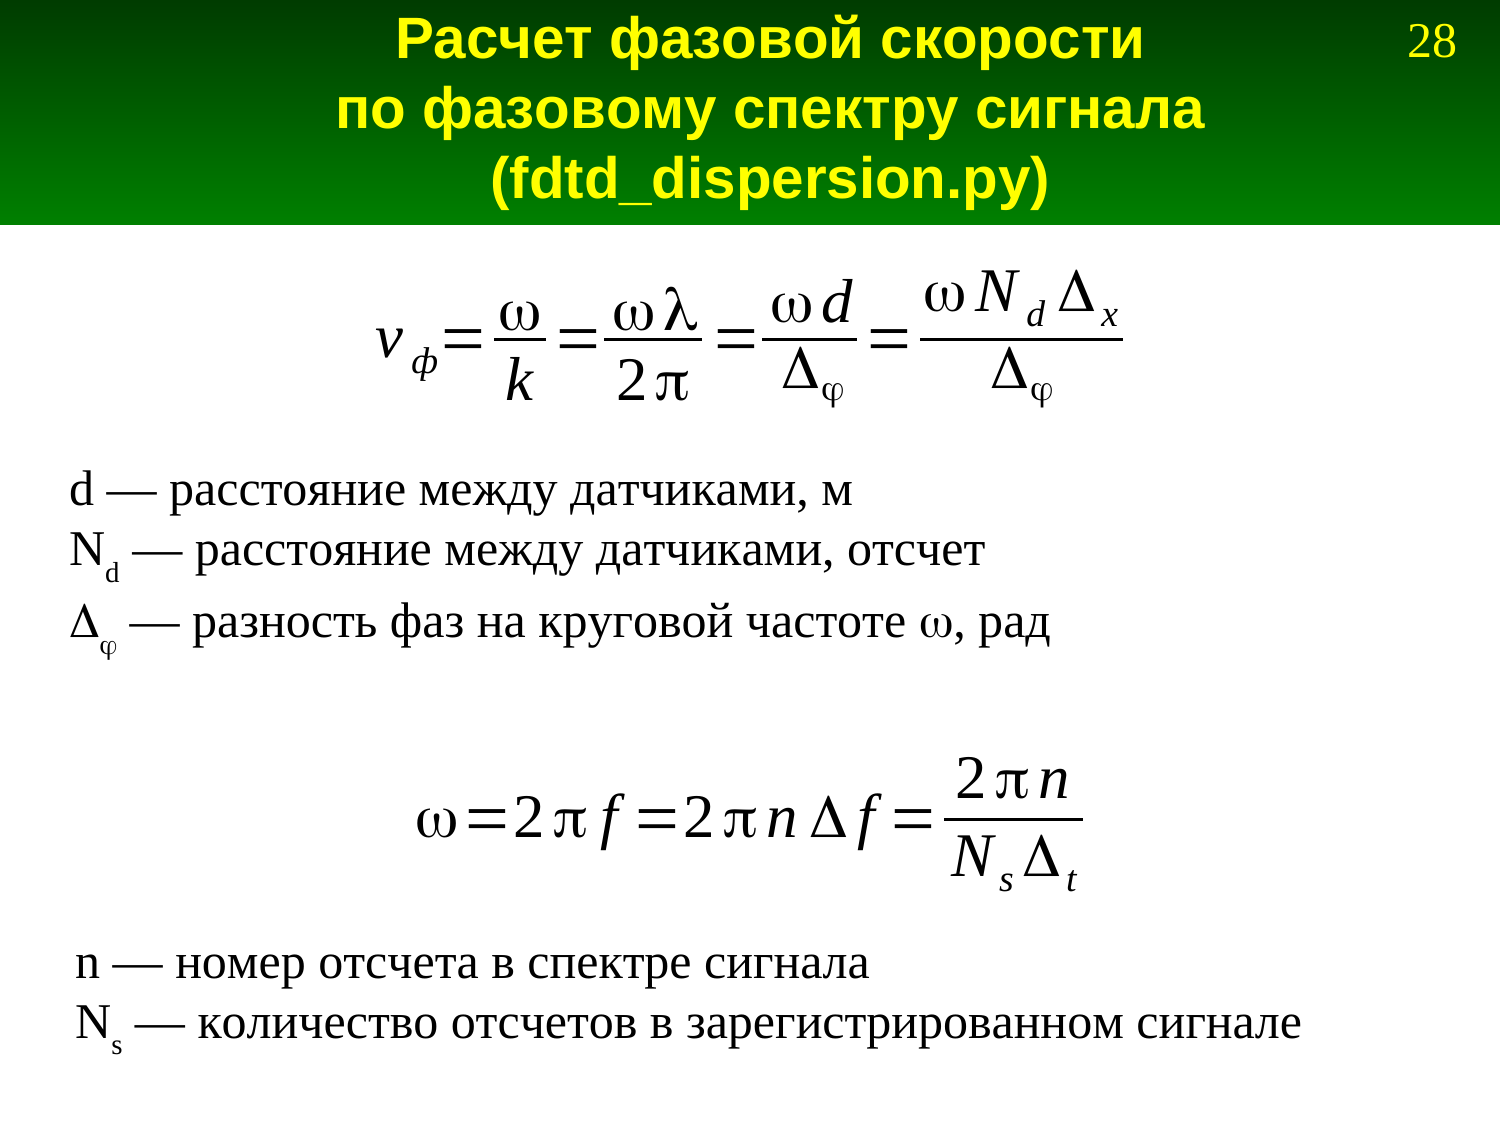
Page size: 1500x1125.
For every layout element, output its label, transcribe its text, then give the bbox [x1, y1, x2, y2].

text_box n — номер отсчета в спектре сигнала Ns — количество отсчетов в зарегистрированном сигнале [60, 920, 1318, 1068]
chart [399, 743, 1101, 901]
text_box d — расстояние между датчиками, м Nd — расстояние между датчиками, отсчет Dj — разность фаз на круговой частоте w, рад [54, 448, 1067, 668]
chart [360, 256, 1141, 413]
title Расчет фазовой скорости по фазовому спектру сигнала (fdtd_dispersion.py) [100, 0, 1441, 219]
